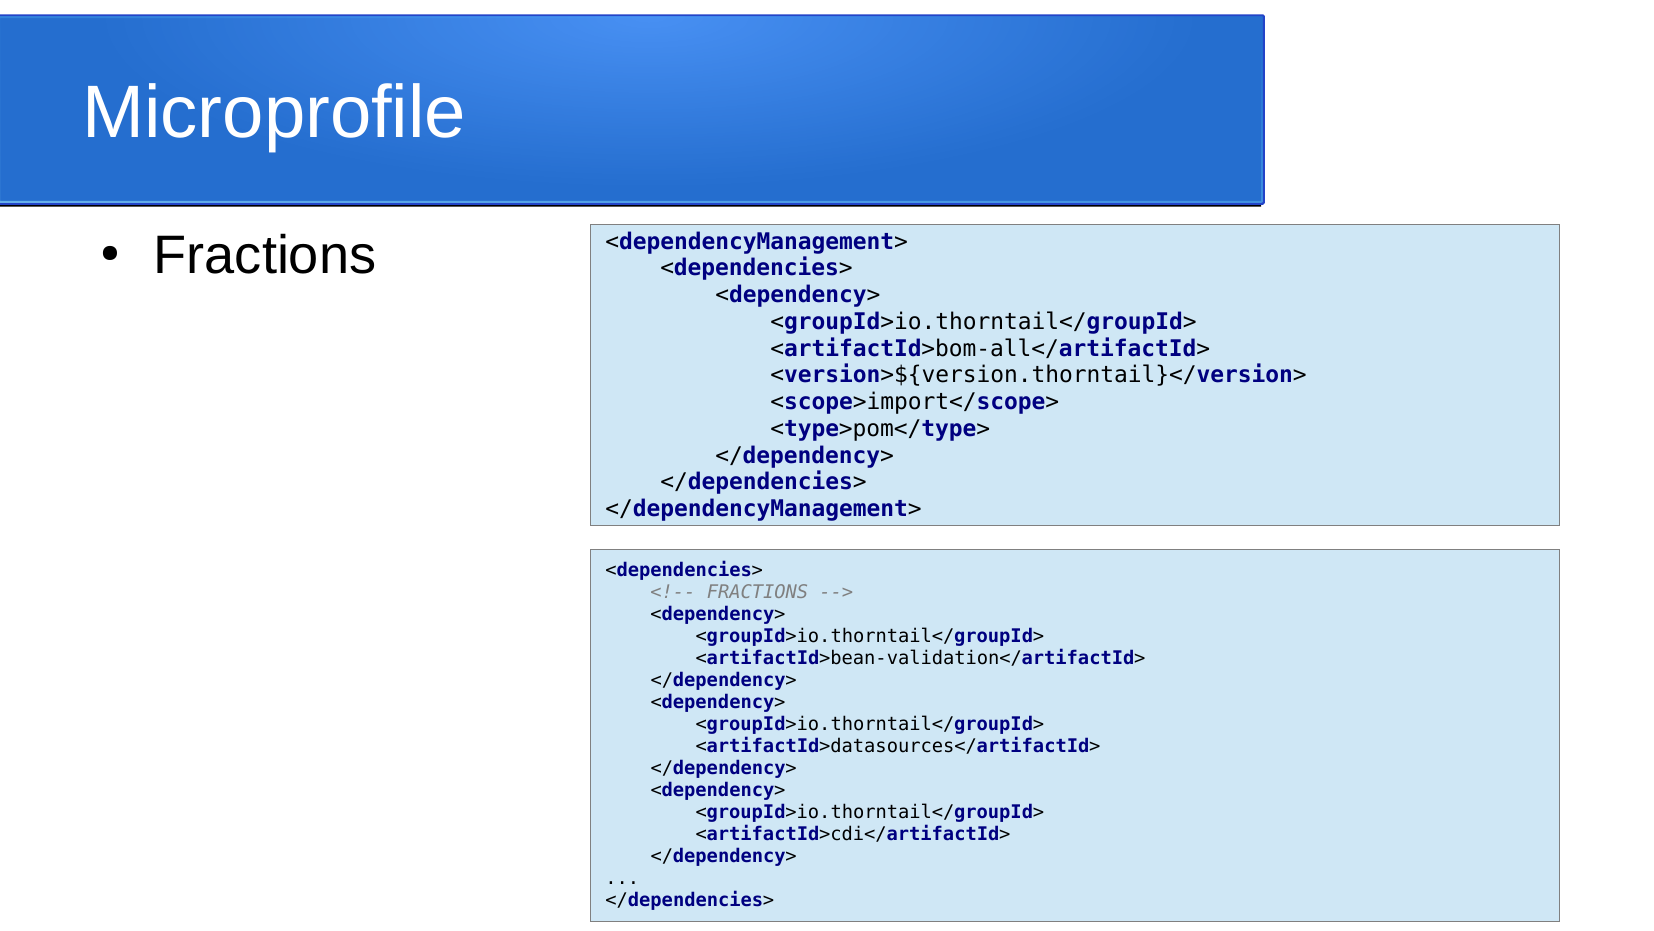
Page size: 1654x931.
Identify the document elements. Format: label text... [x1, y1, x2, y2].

list Fractions [82, 224, 544, 319]
text_box <dependencies> <!-- FRACTIONS --> <dependency> <groupId>io.thorntail</groupId> <artifactId>bean-validation</artifactId> </dependency> <dependency> <groupId>io.thorntail</groupId> <artifactId>datasources</artifactId> </dependency> <dependency> <groupId>io.thorntail</groupId> <artifactId>cdi</artifactId> </dependency> ... </dependencies> [590, 549, 1560, 922]
title Microprofile [82, 35, 1235, 189]
text_box <dependencyManagement> <dependencies> <dependency> <groupId>io.thorntail</groupId> <artifactId>bom-all</artifactId> <version>${version.thorntail}</version> <scope>import</scope> <type>pom</type> </dependency> </dependencies> </dependencyManagement> [590, 224, 1560, 526]
